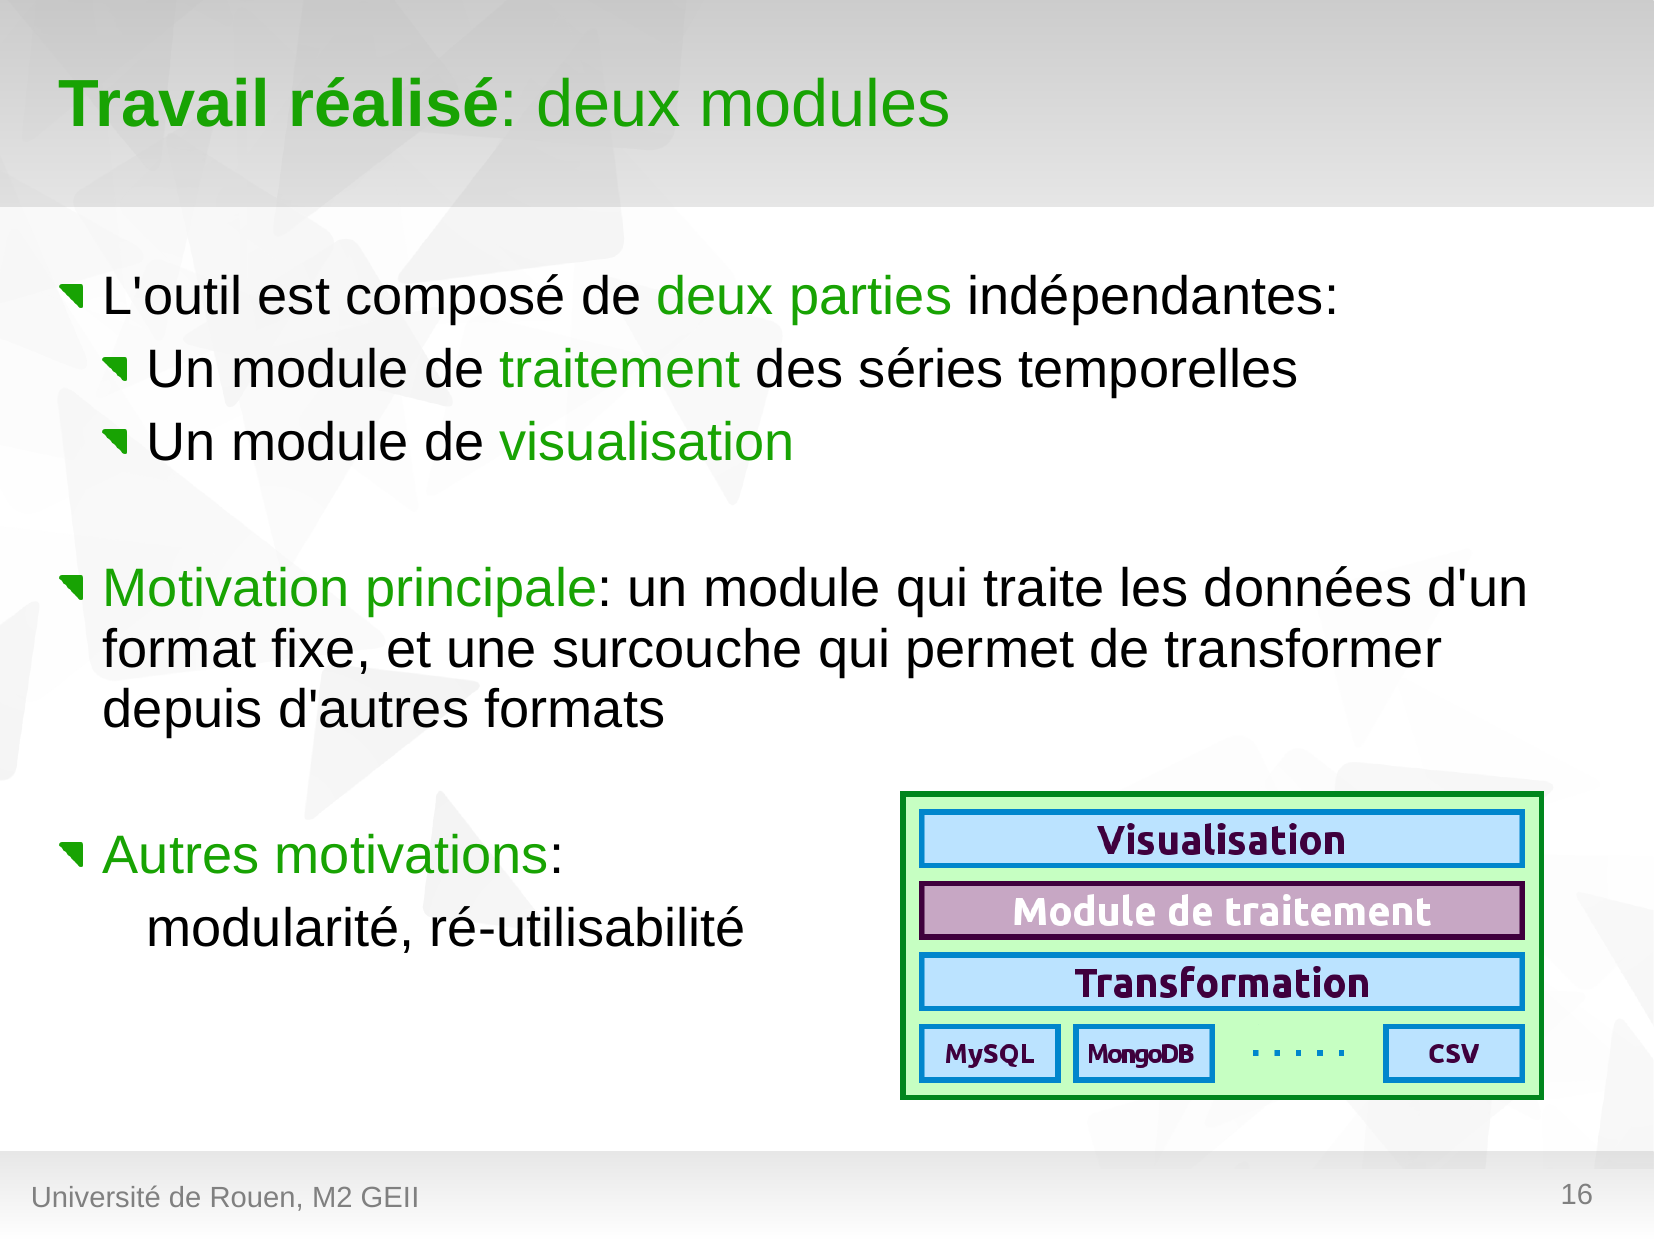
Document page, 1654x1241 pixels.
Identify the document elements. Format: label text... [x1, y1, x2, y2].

picture [0, 0, 783, 931]
title Travail réalisé: deux modules [59, 29, 1595, 178]
list L'outil est composé de deux parties indépendantes: Un module de traitement des séries temporelles Un module de visualisation Motivation principale: un module qui traite les données d'un format fixe, et une surcouche qui permet de transformer depuis d'autres formats Autres motivations: modularité, ré-utilisabilité [59, 265, 1595, 1034]
picture [900, 548, 1654, 1169]
